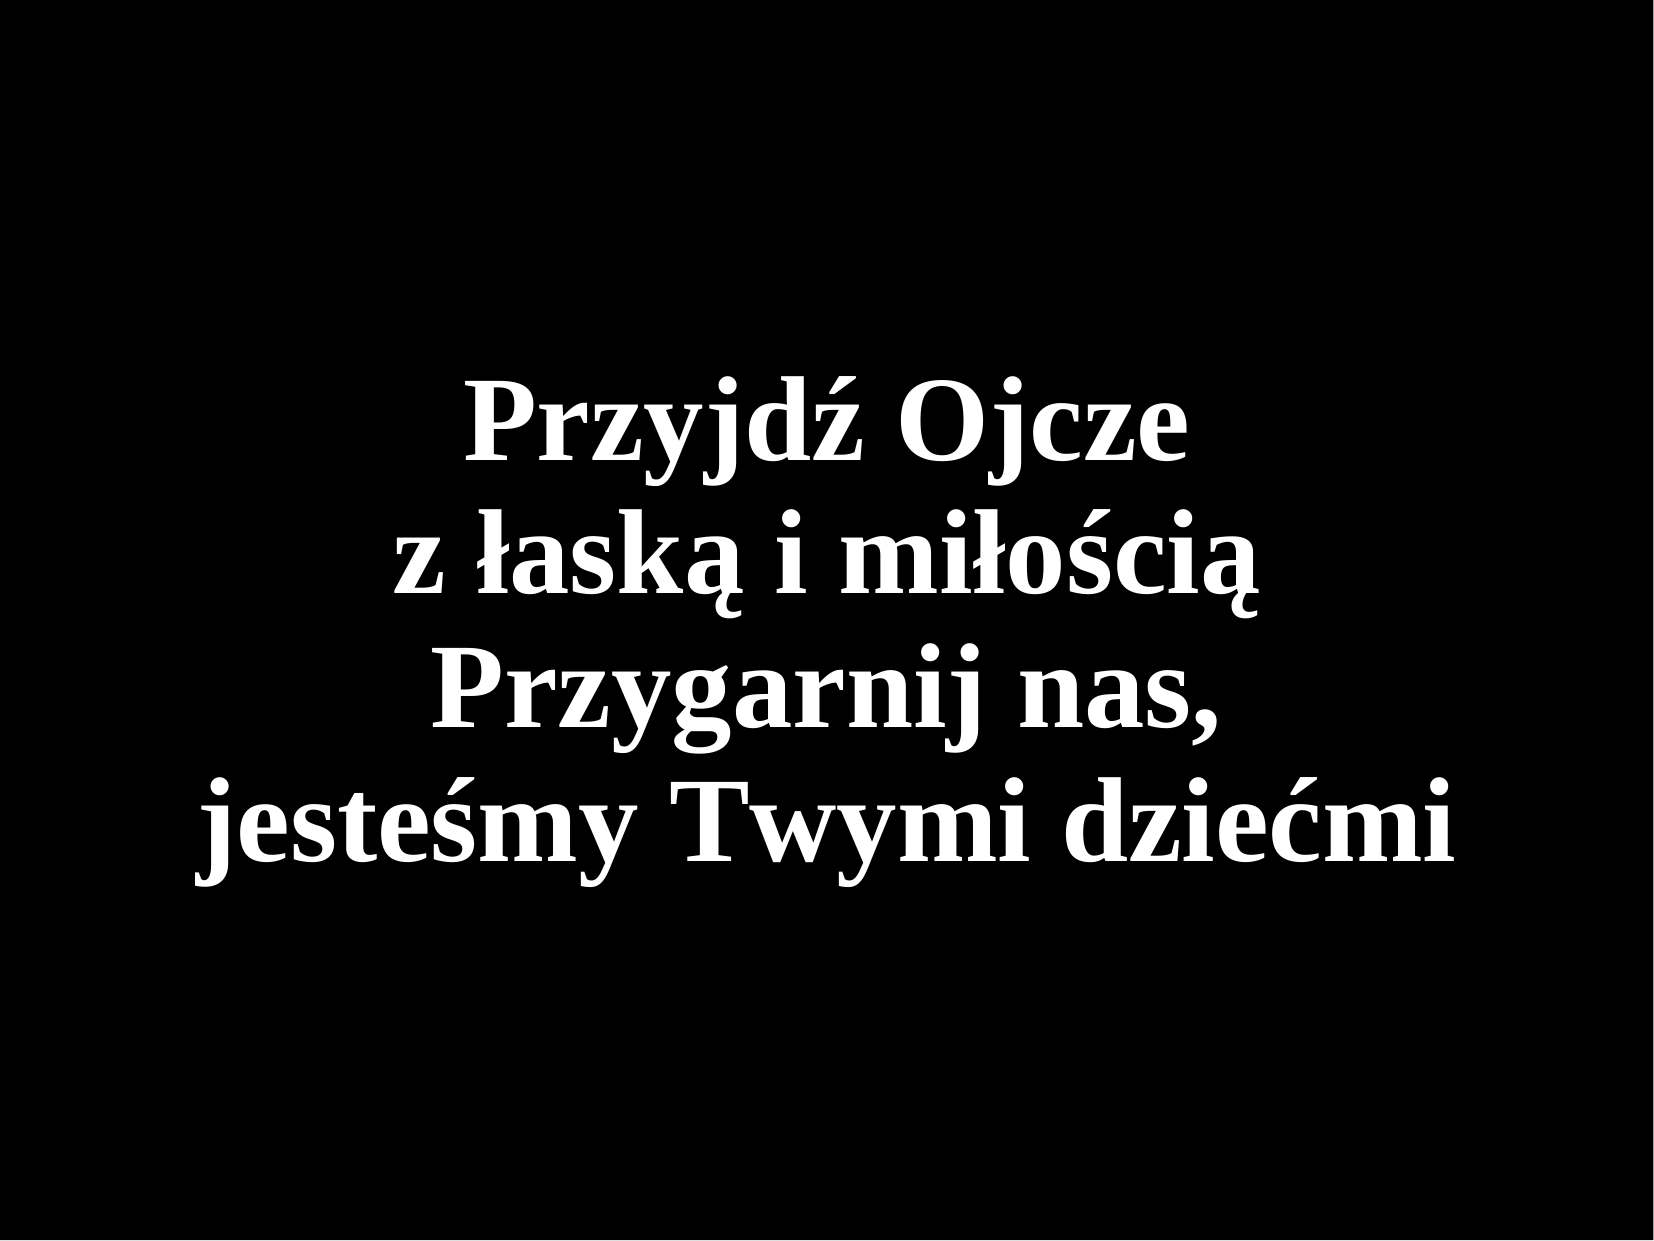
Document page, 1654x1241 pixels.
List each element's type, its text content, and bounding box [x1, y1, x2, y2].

title Przyjdź Ojcze z łaską i miłością Przygarnij nas, jesteśmy Twymi dziećmi [0, 0, 1654, 1241]
